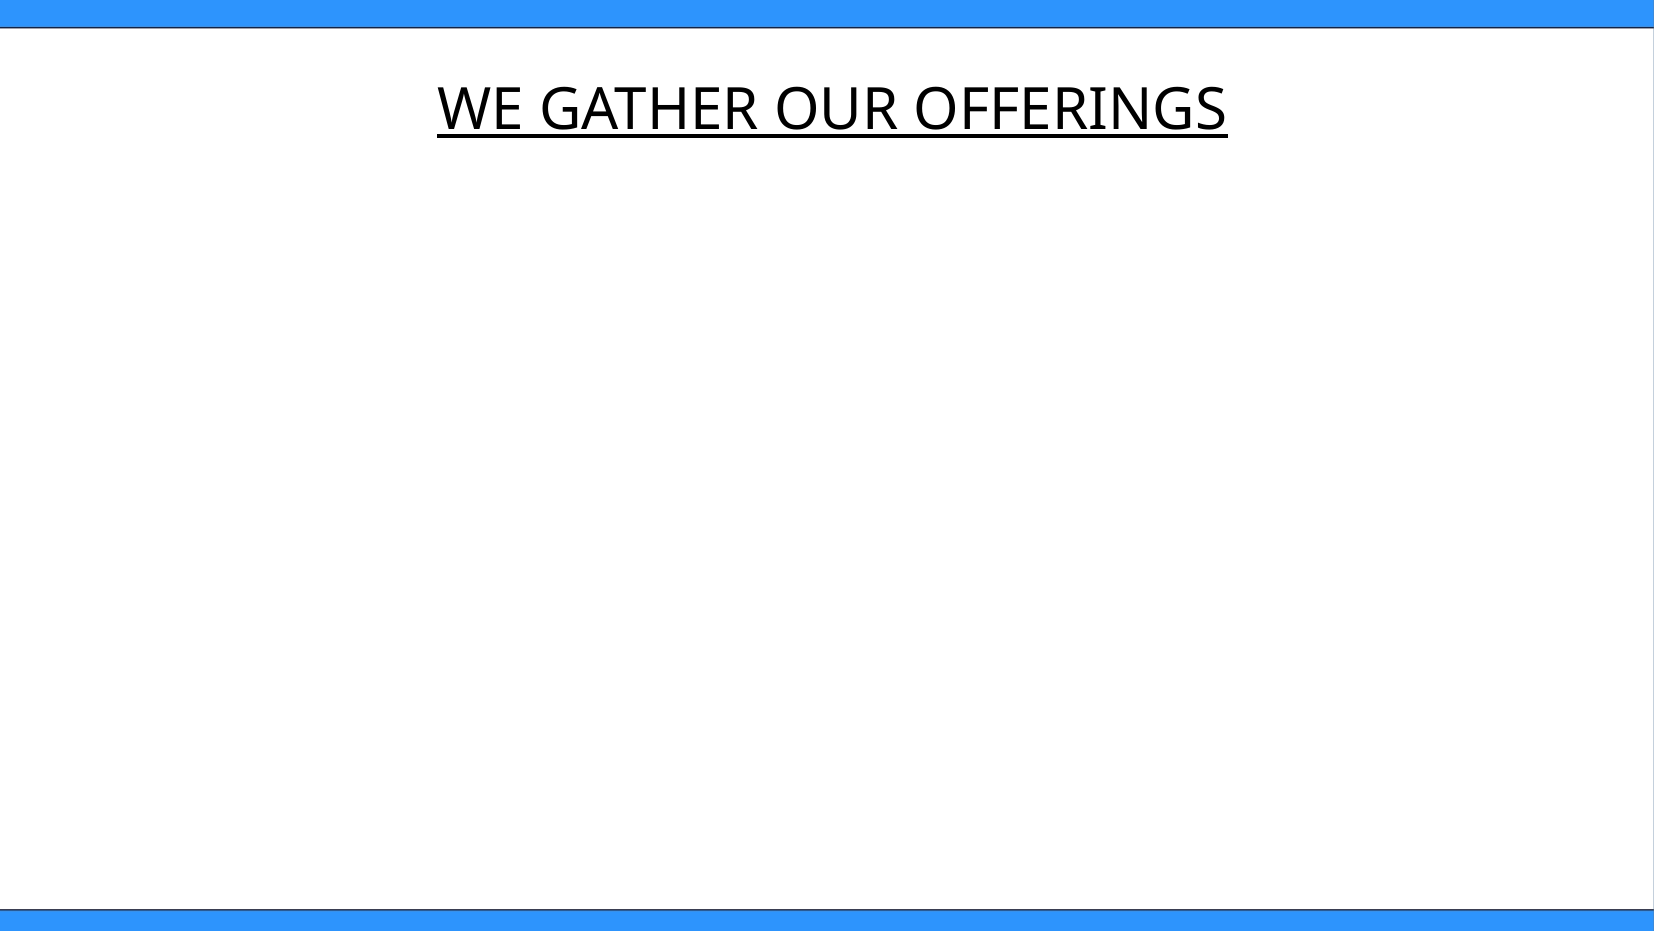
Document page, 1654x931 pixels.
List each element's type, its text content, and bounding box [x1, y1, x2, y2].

text_box WE GATHER OUR OFFERINGS [120, 60, 1546, 153]
picture [0, 0, 1654, 931]
